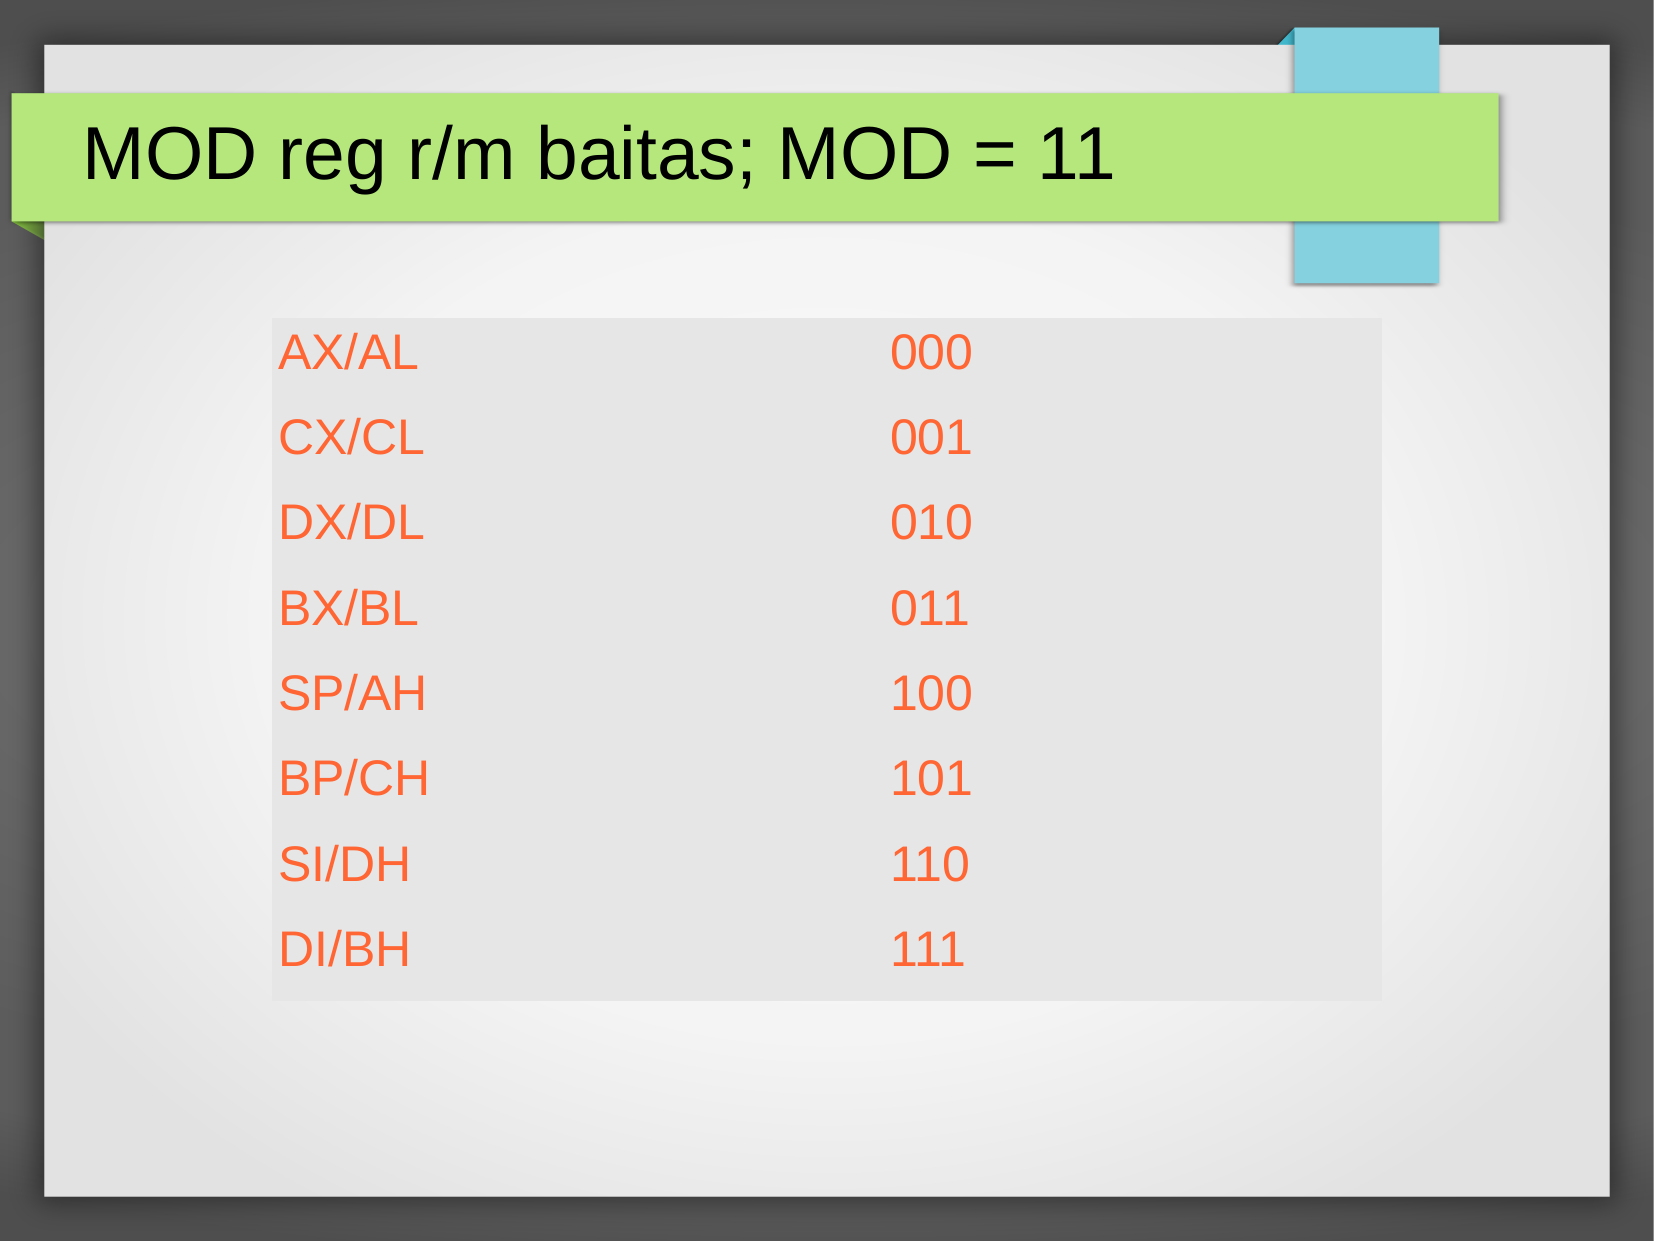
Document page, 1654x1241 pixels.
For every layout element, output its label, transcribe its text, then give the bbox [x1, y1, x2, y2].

table_cell DI/BH [272, 915, 842, 1001]
table_cell SI/DH [272, 830, 842, 915]
table_cell 010 [884, 489, 1382, 574]
table_cell [842, 830, 884, 915]
table_cell BX/BL [272, 574, 842, 659]
table_cell 011 [884, 574, 1382, 659]
table_cell CX/CL [272, 403, 842, 489]
table_header [842, 318, 884, 403]
table_cell 111 [884, 915, 1382, 1001]
table_cell [842, 489, 884, 574]
table_header 000 [884, 318, 1382, 403]
table_cell [842, 574, 884, 659]
table_cell [842, 403, 884, 489]
table_cell [842, 659, 884, 745]
table_cell 001 [884, 403, 1382, 489]
table_cell 101 [884, 745, 1382, 830]
table_cell 110 [884, 830, 1382, 915]
table_header AX/AL [272, 318, 842, 403]
table_cell [842, 745, 884, 830]
table_cell SP/AH [272, 659, 842, 745]
picture [0, 0, 1654, 1241]
title MOD reg r/m baitas; MOD = 11 [82, 94, 1264, 213]
table_cell 100 [884, 659, 1382, 745]
table_cell BP/CH [272, 745, 842, 830]
table_cell [842, 915, 884, 1001]
table_cell DX/DL [272, 489, 842, 574]
